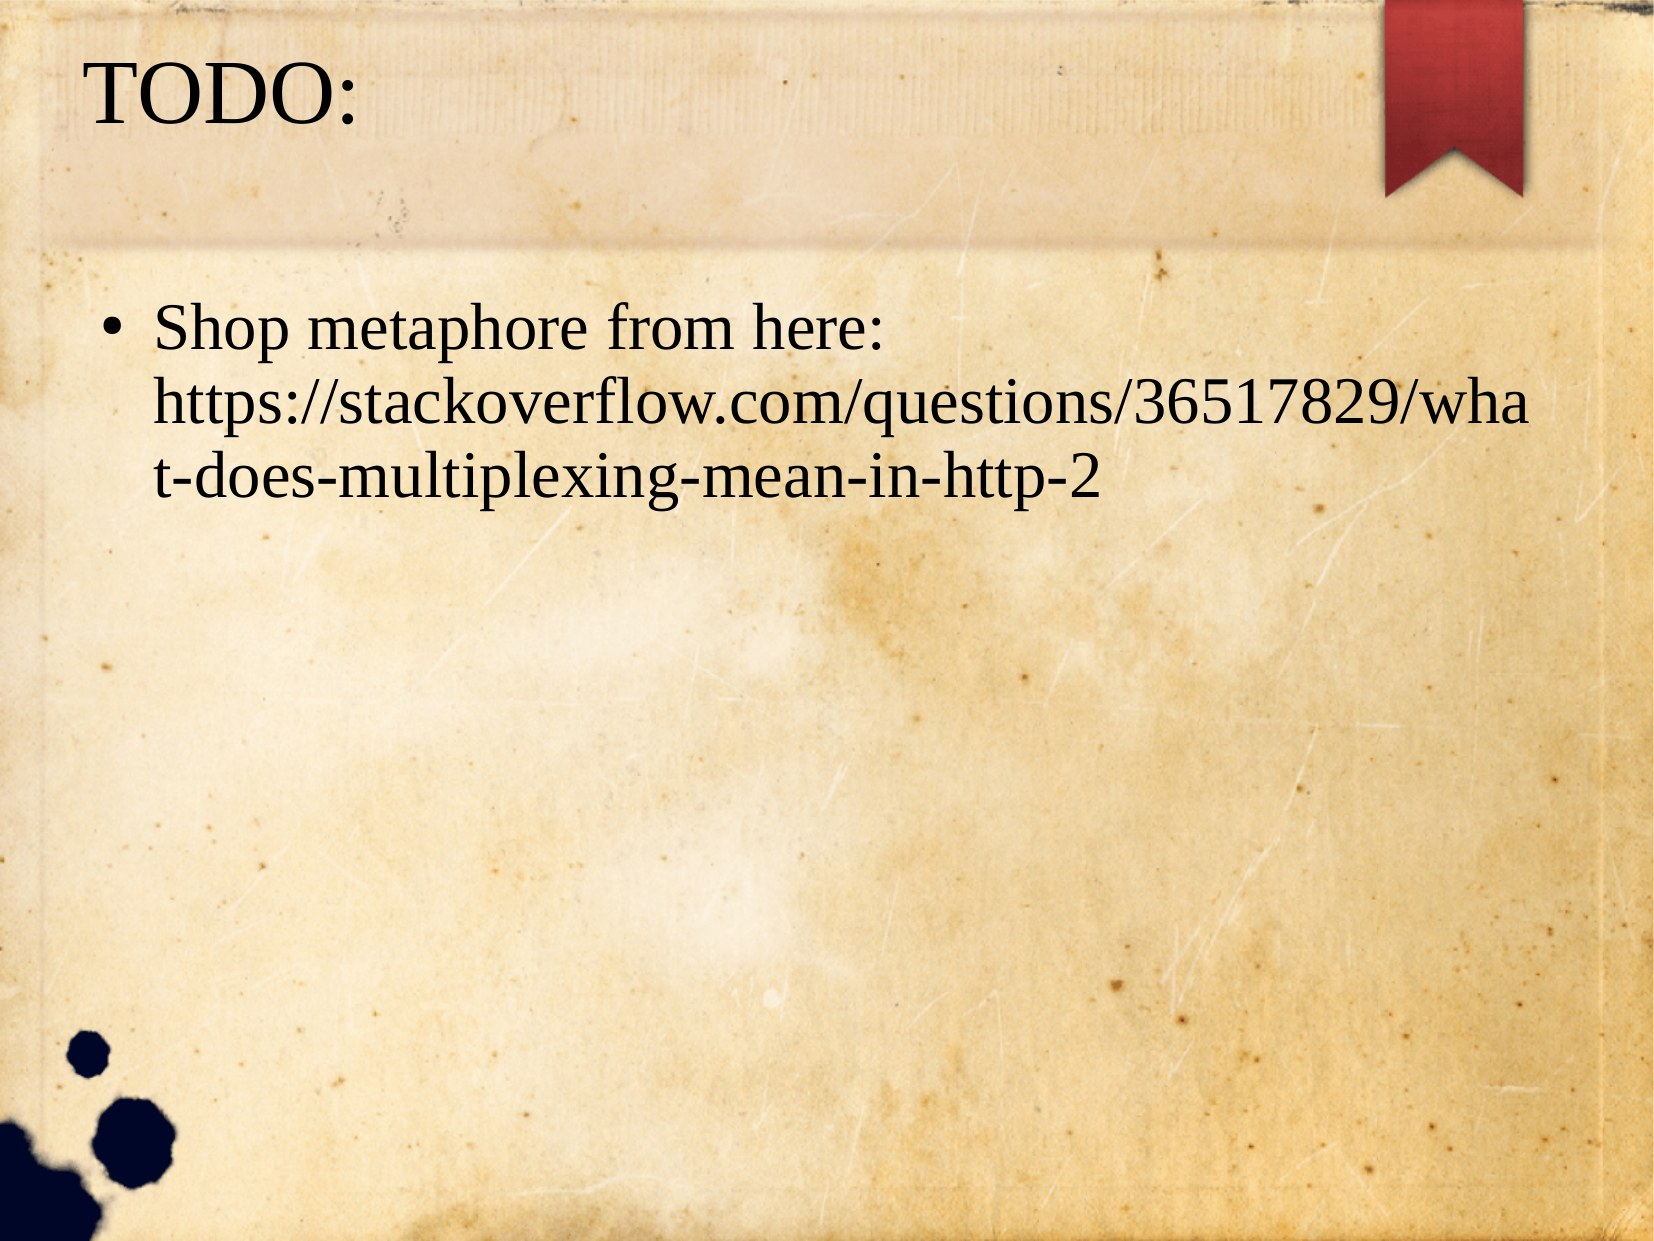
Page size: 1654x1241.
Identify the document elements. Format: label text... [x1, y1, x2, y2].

picture [0, 0, 1654, 1241]
title TODO: [82, 41, 1347, 245]
list Shop metaphore from here: https://stackoverflow.com/questions/36517829/what-does-multiplexing-mean-in-http-2 [82, 290, 1538, 1010]
